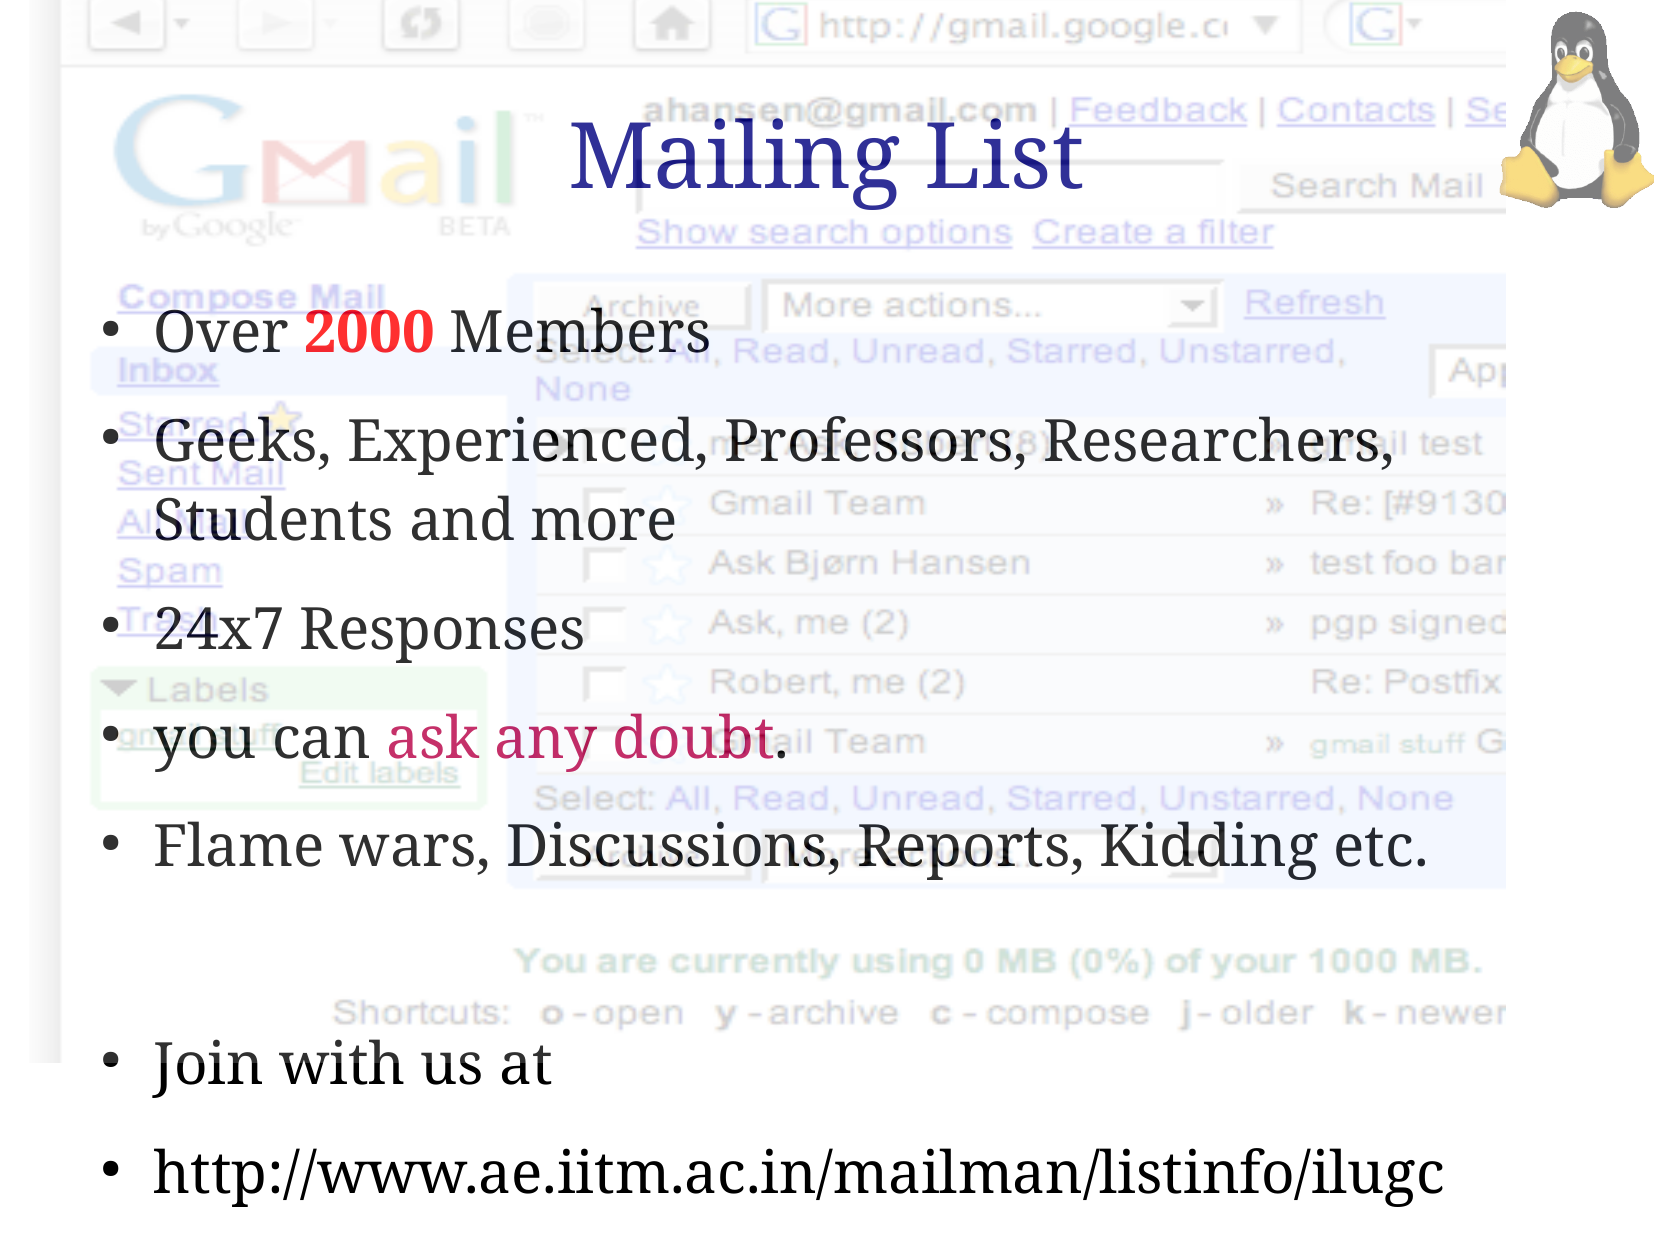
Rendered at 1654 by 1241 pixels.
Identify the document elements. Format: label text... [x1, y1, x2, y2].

picture [29, 0, 1506, 1063]
title Mailing List [1506, 49, 1571, 257]
list Over 2000 Members Geeks, Experienced, Professors, Researchers, Students and more 24x7 Responses you can ask any doubt. Flame wars, Discussions, Reports, Kidding etc. Join with us at http://www.ae.iitm.ac.in/mailman/listinfo/ilugc [82, 290, 1571, 1127]
